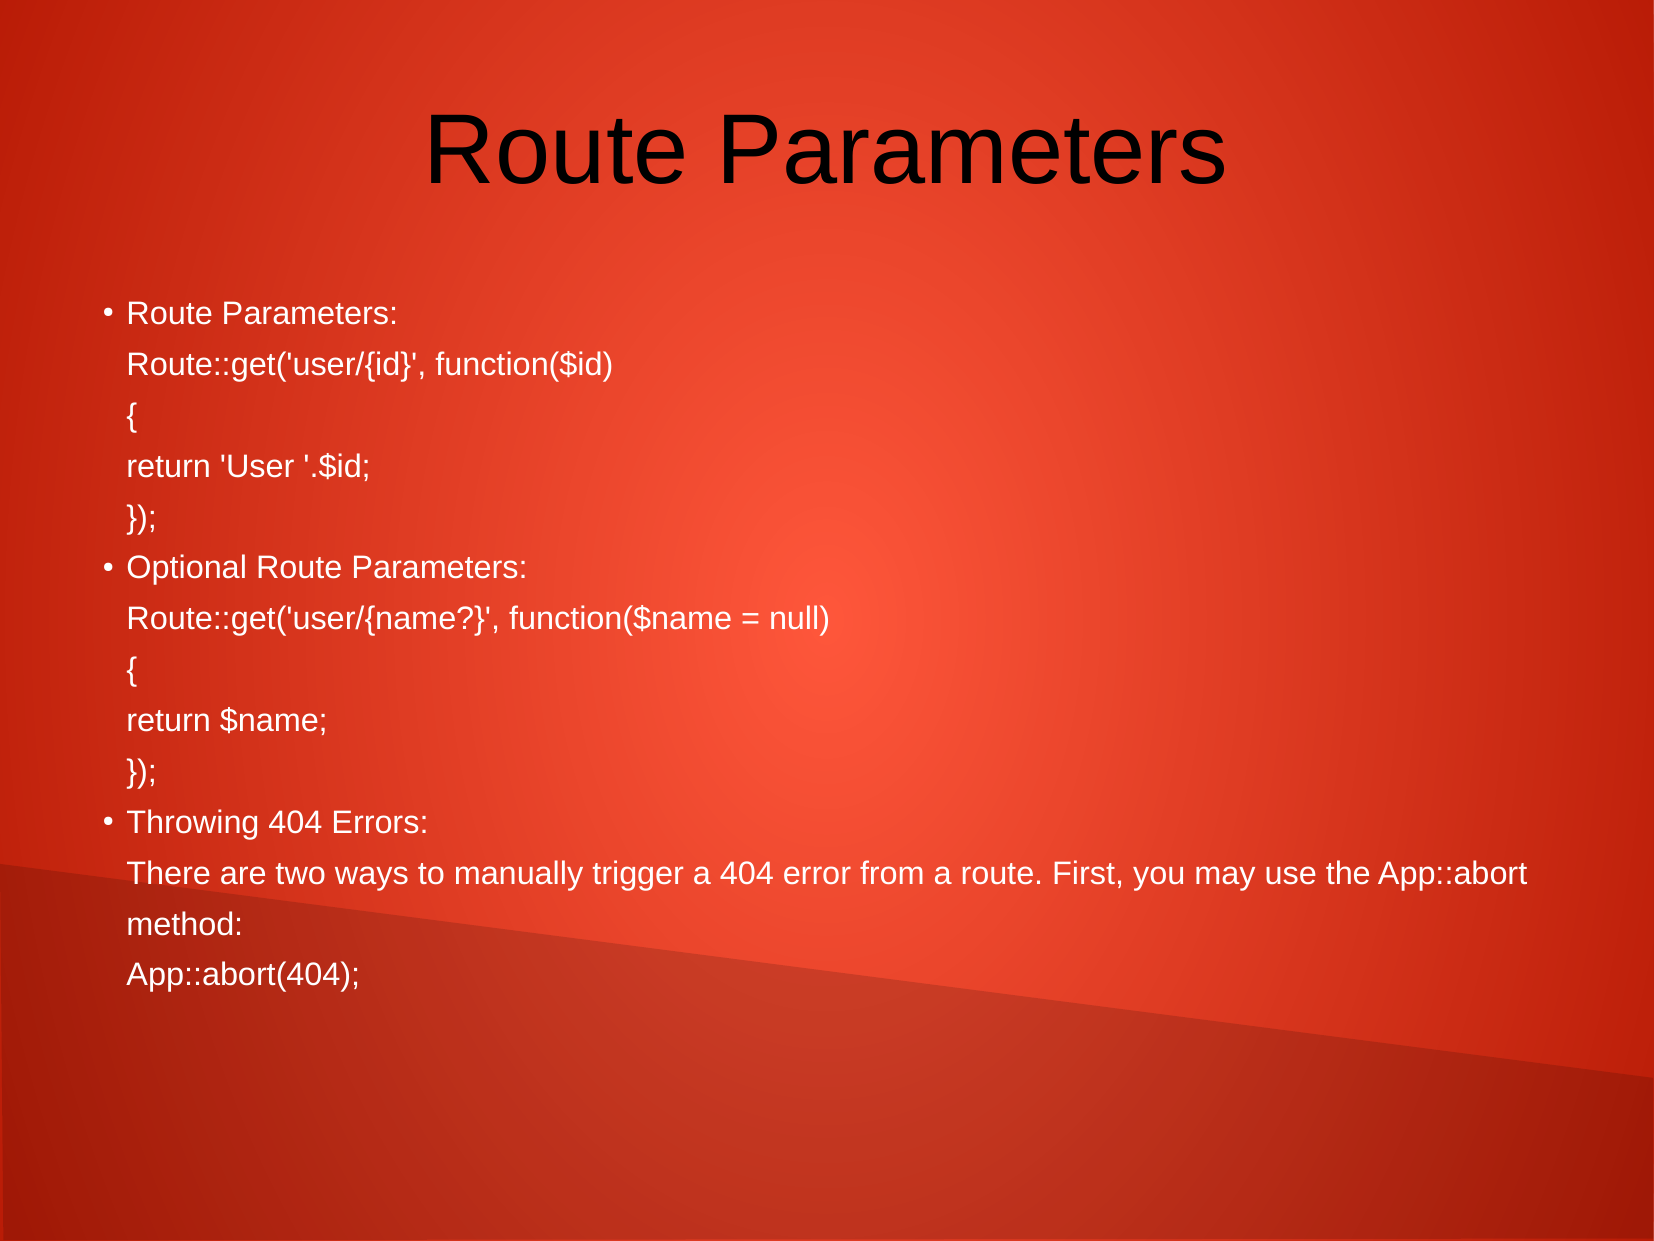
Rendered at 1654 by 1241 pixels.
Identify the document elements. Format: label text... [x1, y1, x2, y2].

title Route Parameters [82, 47, 1571, 252]
list Route Parameters: Route::get('user/{id}', function($id) { return 'User '.$id; }); Optional Route Parameters: Route::get('user/{name?}', function($name = null) { return $name; }); Throwing 404 Errors: There are two ways to manually trigger a 404 error from a route. First, you may use the App::abort method: App::abort(404); [94, 295, 1583, 1015]
